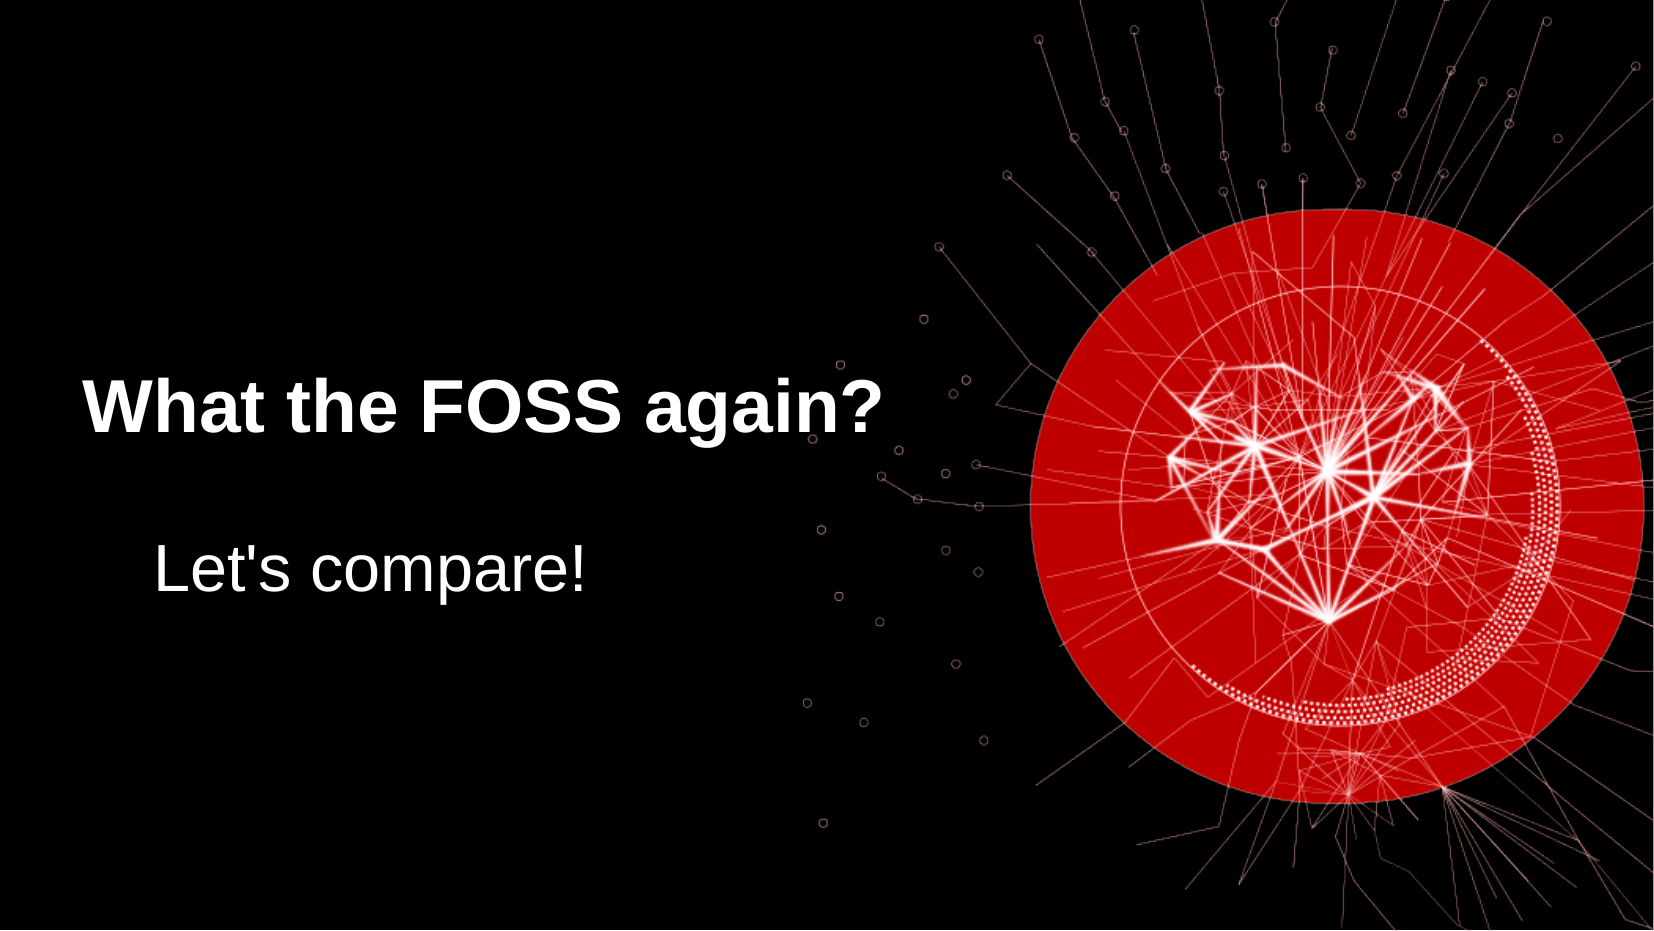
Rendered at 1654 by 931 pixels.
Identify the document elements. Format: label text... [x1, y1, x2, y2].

title What the FOSS again? [82, 328, 1571, 485]
picture [803, 0, 1654, 931]
list Let's compare! [82, 531, 1571, 875]
